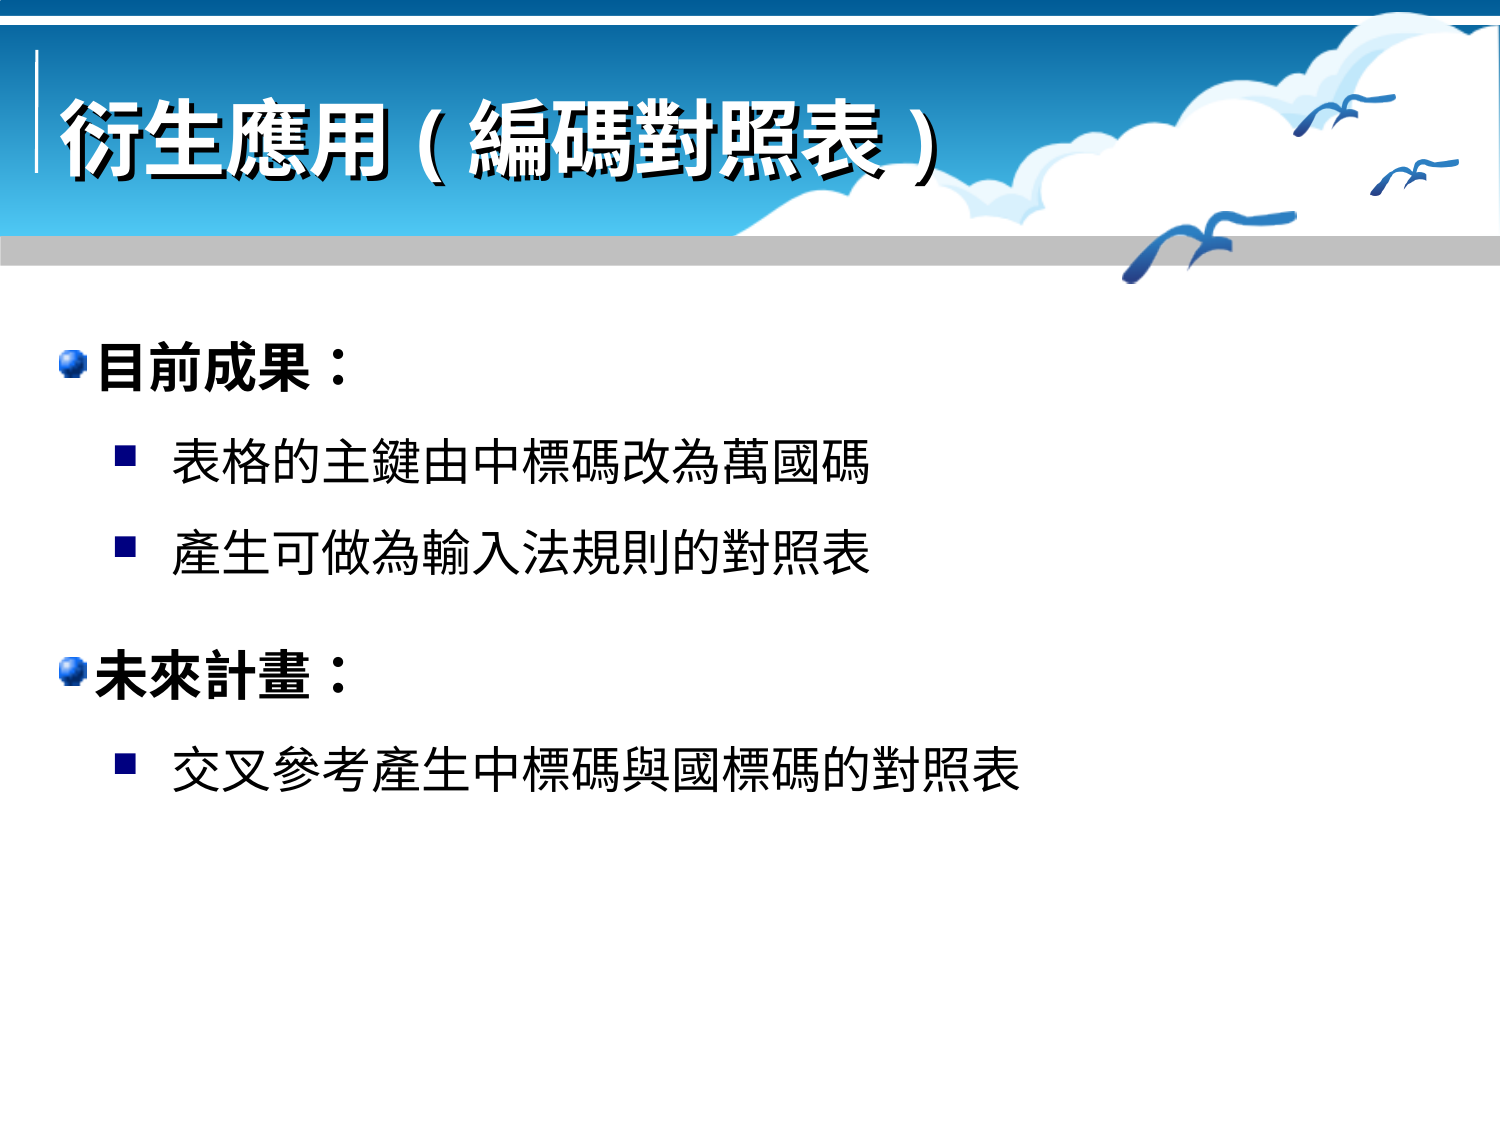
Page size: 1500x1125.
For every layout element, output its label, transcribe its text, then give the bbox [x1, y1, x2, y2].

picture [730, 12, 1500, 284]
title 衍生應用(編碼對照表) [59, 86, 1465, 186]
list 目前成果： 表格的主鍵由中標碼改為萬國碼 產生可做為輸入法規則的對照表 未來計畫： 交叉參考產生中標碼與國標碼的對照表 [59, 324, 1447, 1105]
